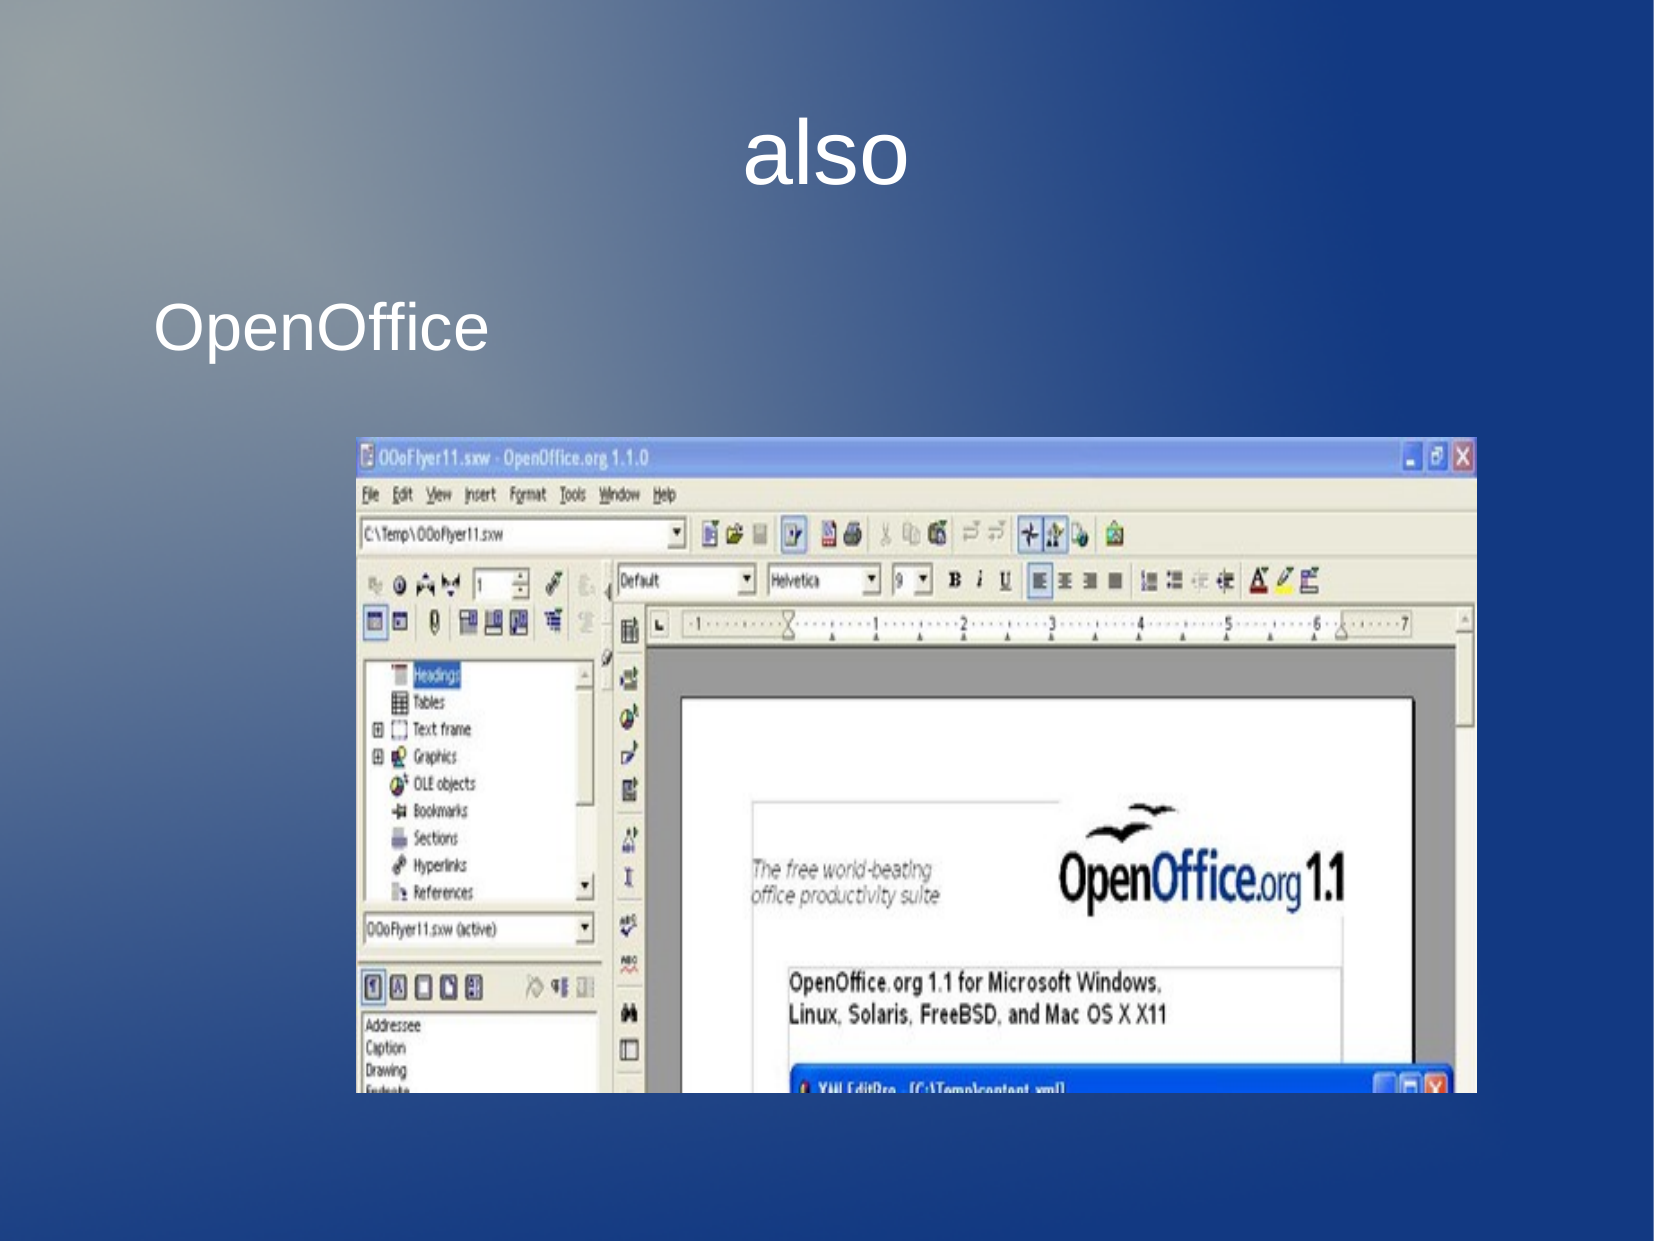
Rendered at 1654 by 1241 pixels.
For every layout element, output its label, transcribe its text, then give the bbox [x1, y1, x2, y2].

picture [0, 0, 1654, 1241]
list OpenOffice [82, 290, 1571, 1094]
title also [82, 56, 1571, 250]
